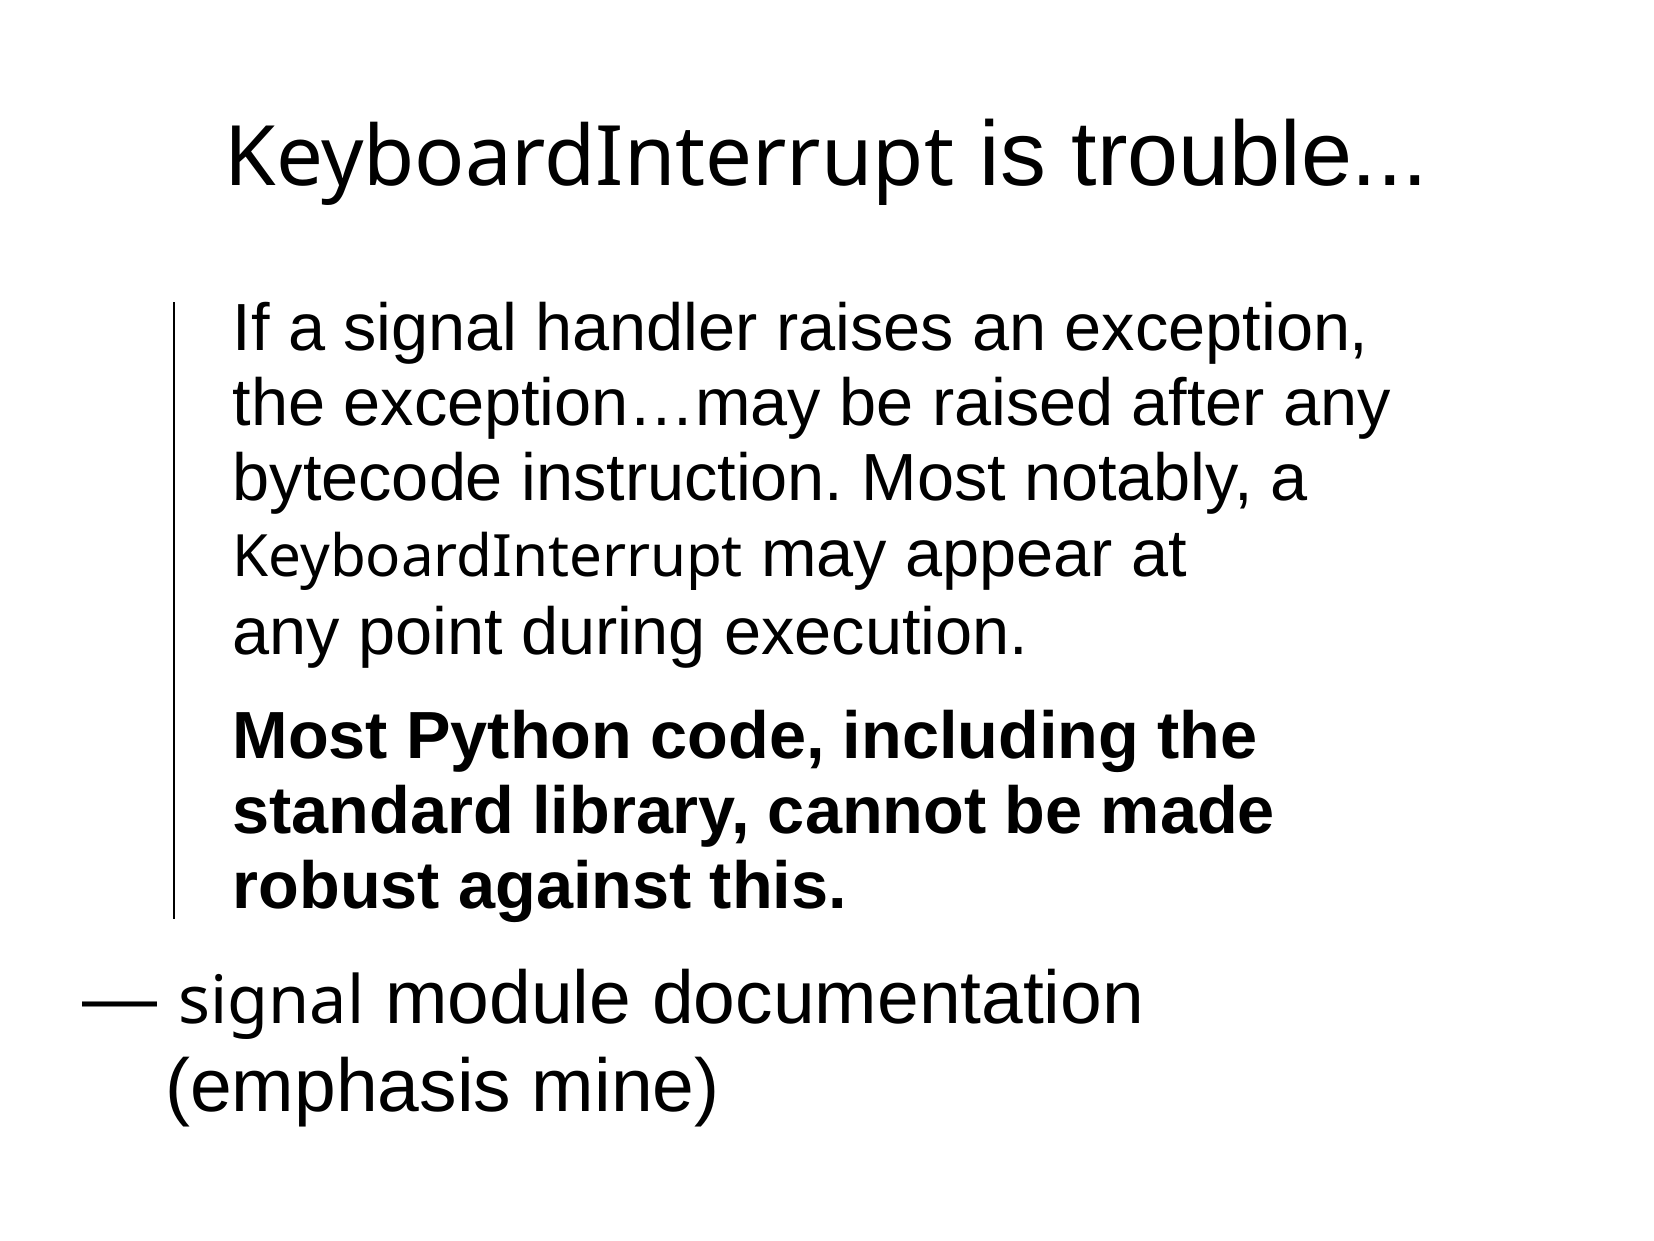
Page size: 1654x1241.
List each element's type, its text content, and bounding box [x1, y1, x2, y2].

list If a signal handler raises an exception, the exception…may be raised after any bytecode instruction. Most notably, a KeyboardInterrupt may appear at any point during execution. Most Python code, including the standard library, cannot be made robust against this. — signal module documentation (emphasis mine) [82, 290, 1571, 1201]
title KeyboardInterrupt is trouble... [82, 49, 1571, 257]
